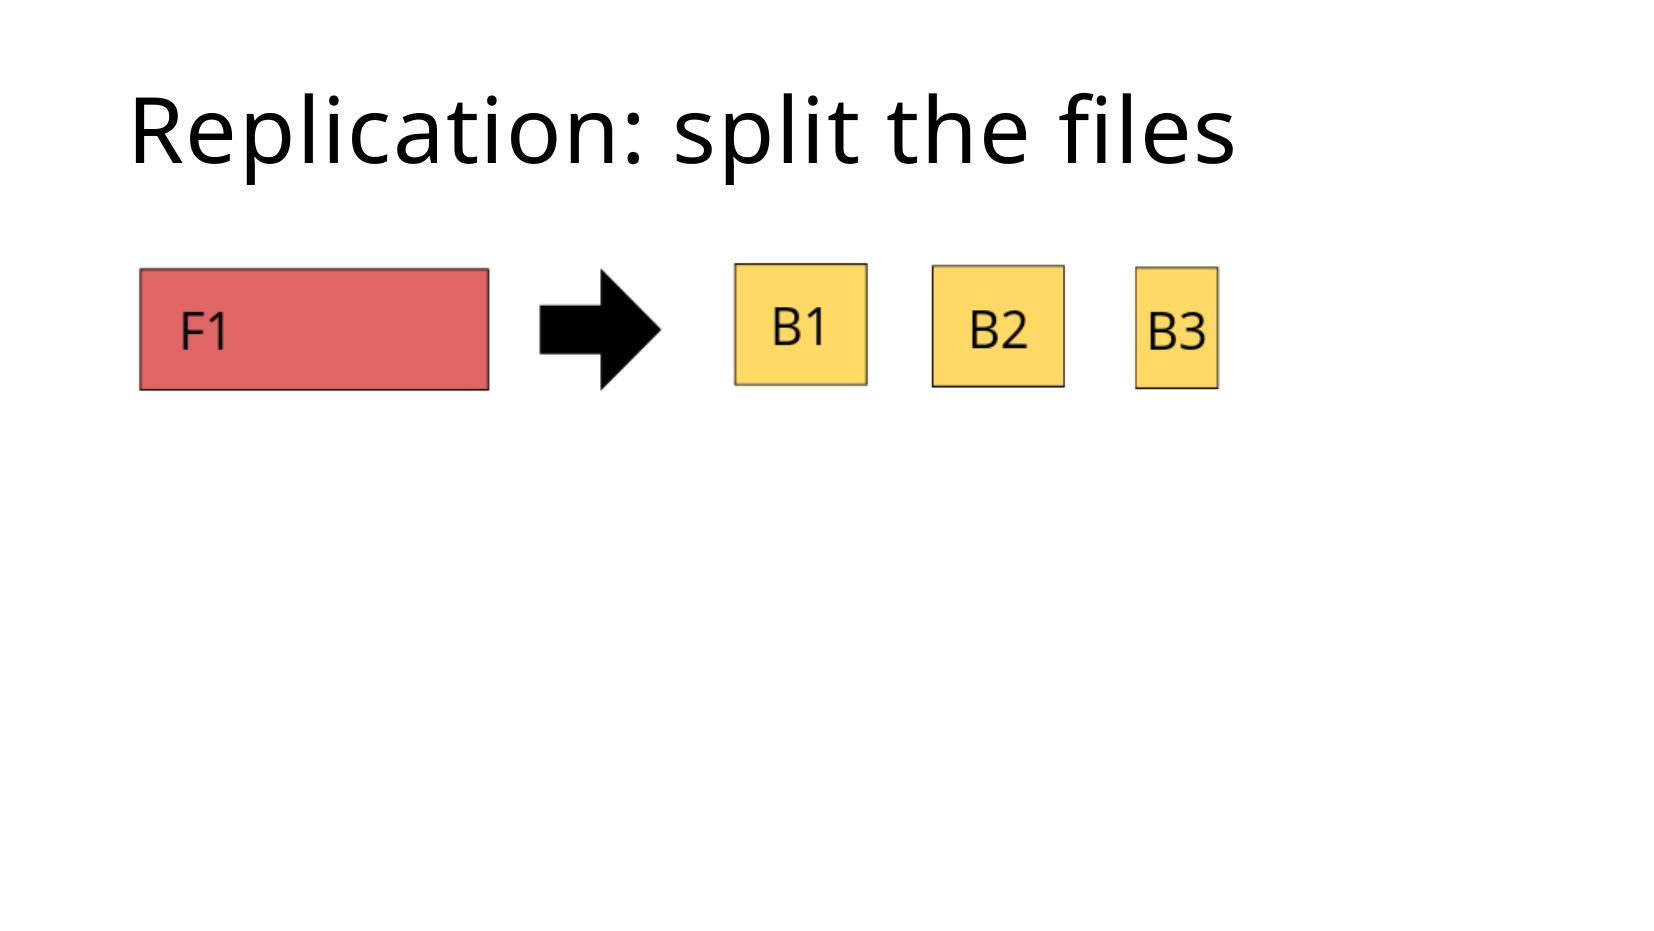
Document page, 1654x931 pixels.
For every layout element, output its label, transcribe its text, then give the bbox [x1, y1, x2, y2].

picture [105, 232, 1234, 424]
title Replication: split the files [127, 69, 1654, 187]
